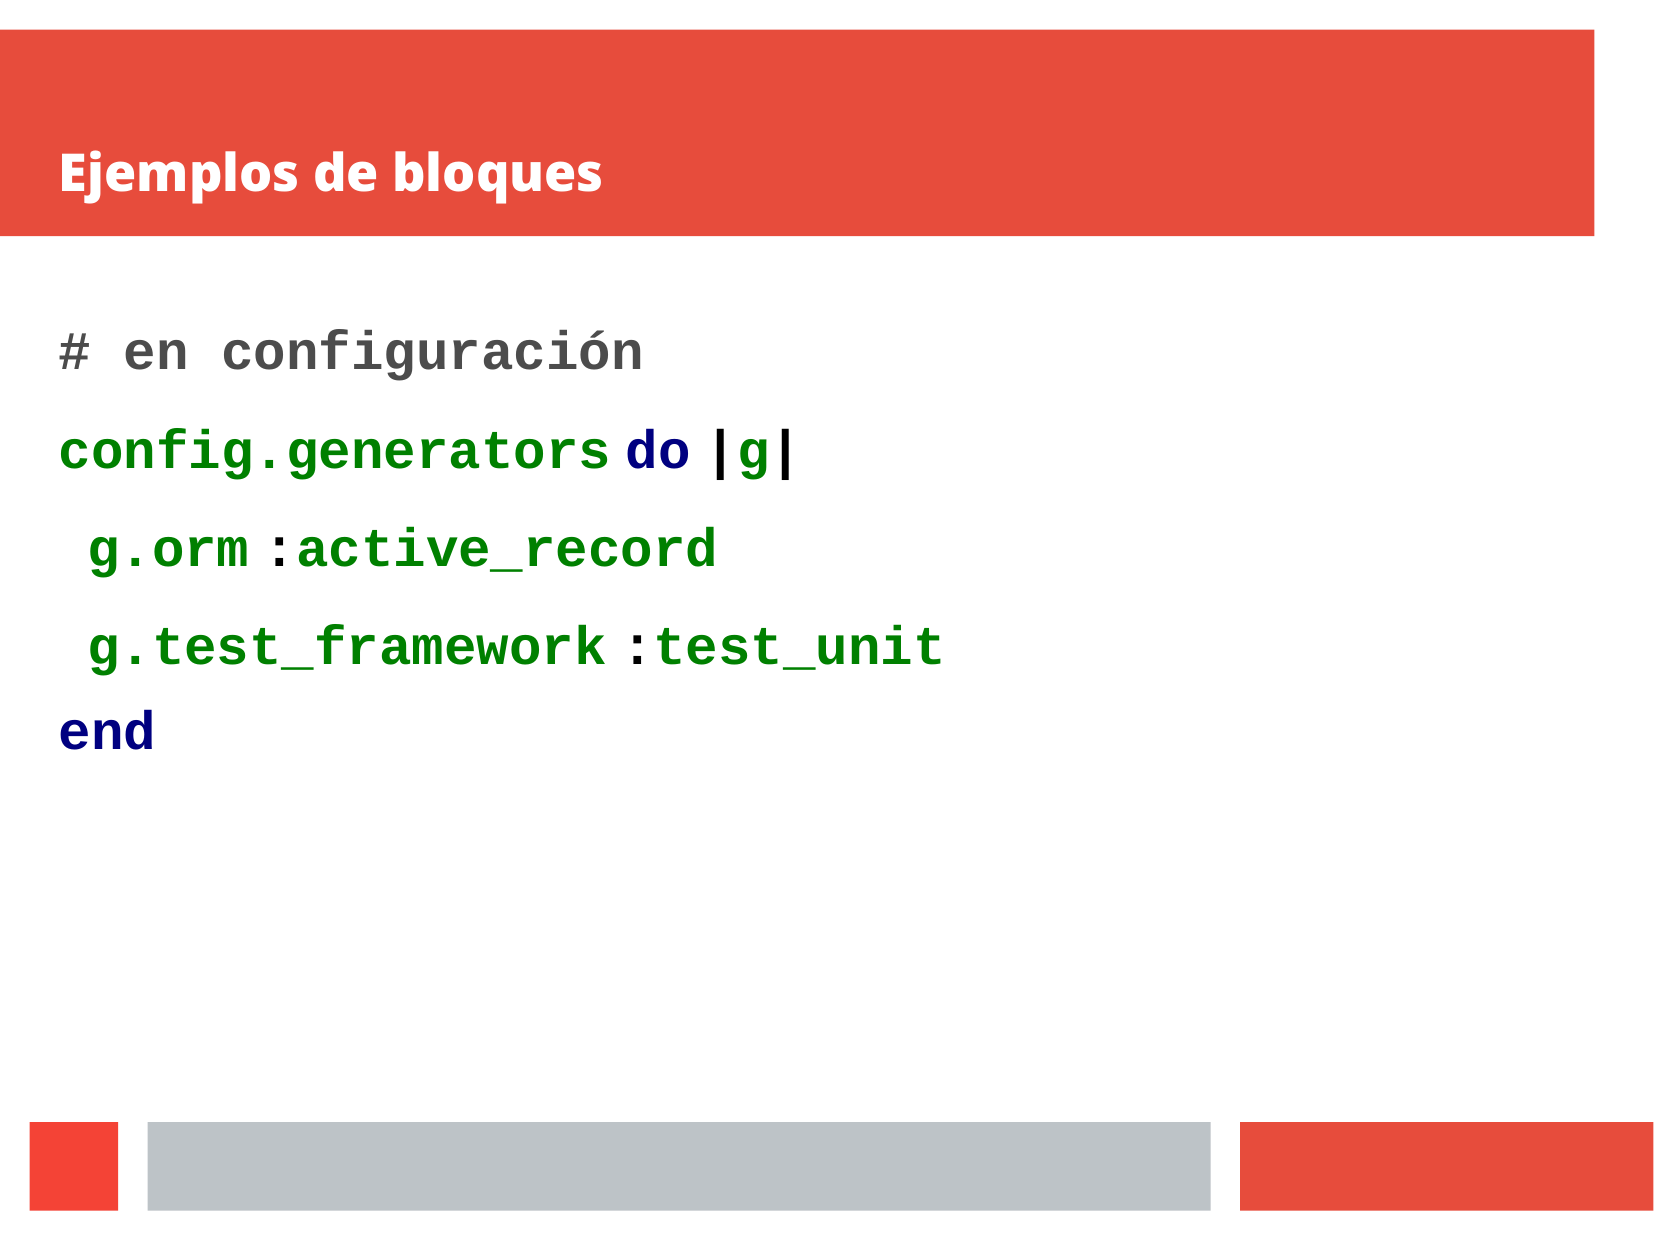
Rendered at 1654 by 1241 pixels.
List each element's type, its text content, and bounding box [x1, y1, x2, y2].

list # en configuración config.generators do |g| g.orm :active_record g.test_framework :test_unit end [59, 324, 1565, 1093]
title Ejemplos de bloques [59, 59, 1595, 207]
